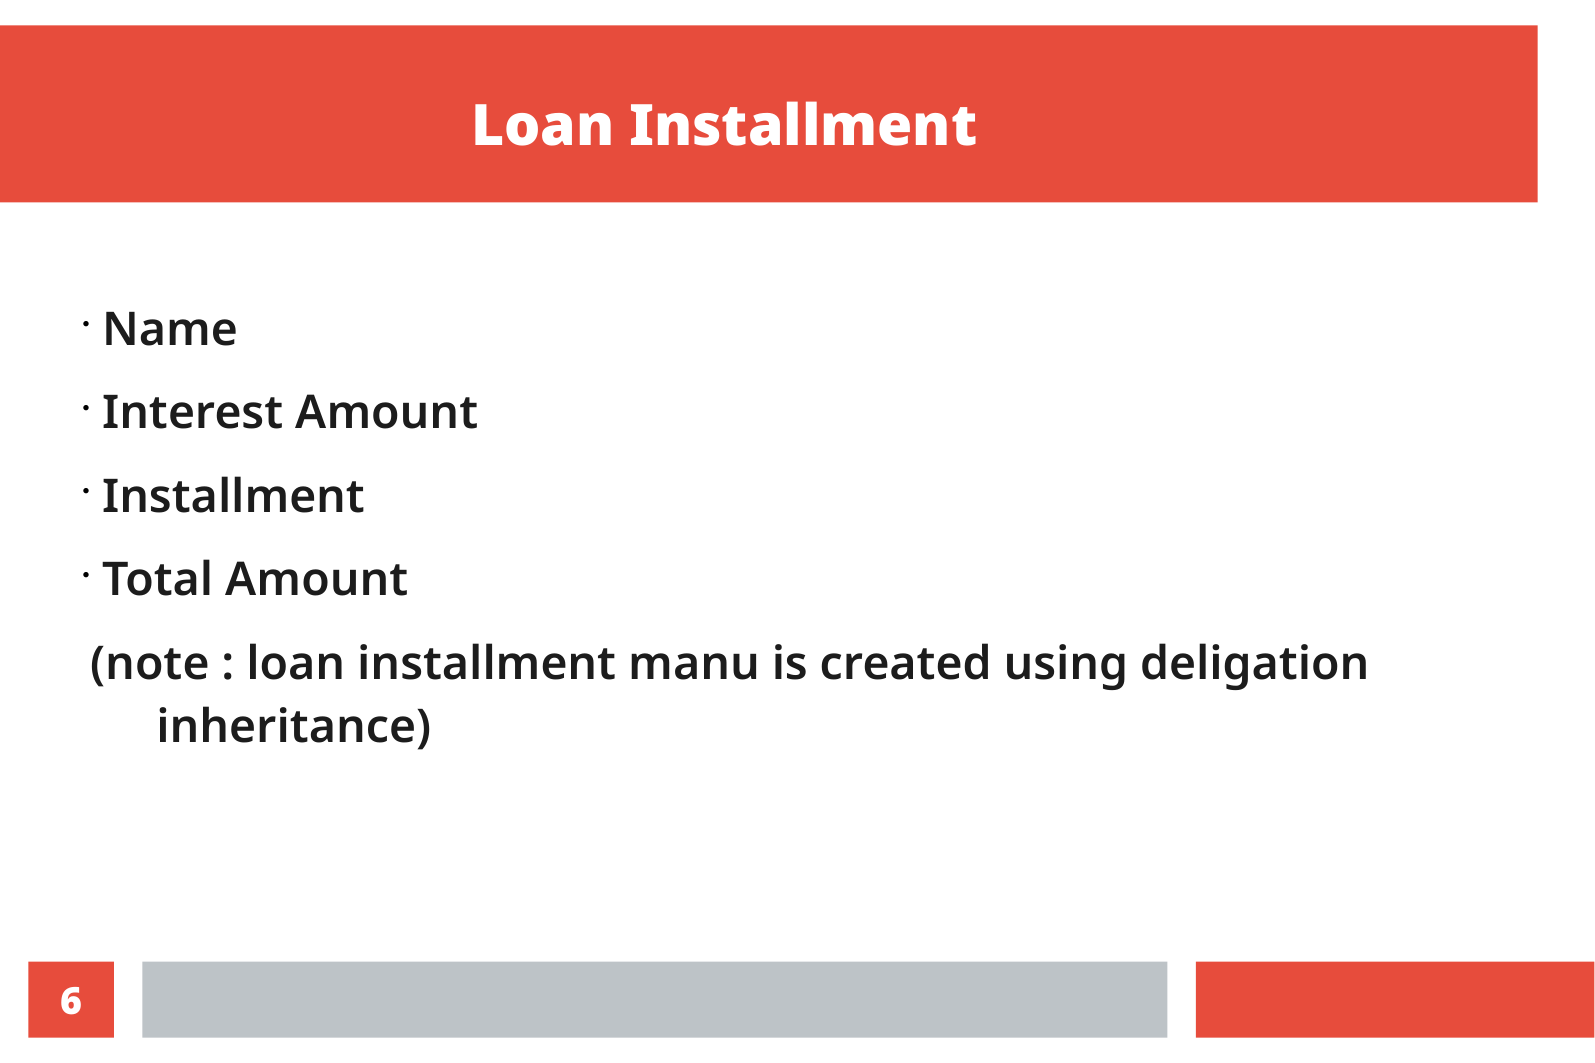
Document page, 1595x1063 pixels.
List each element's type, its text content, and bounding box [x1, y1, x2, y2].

list Name Interest Amount Installment Total Amount (note : loan installment manu is created using deligation inheritance) [82, 295, 1512, 934]
title Loan Installment [456, 35, 1595, 162]
